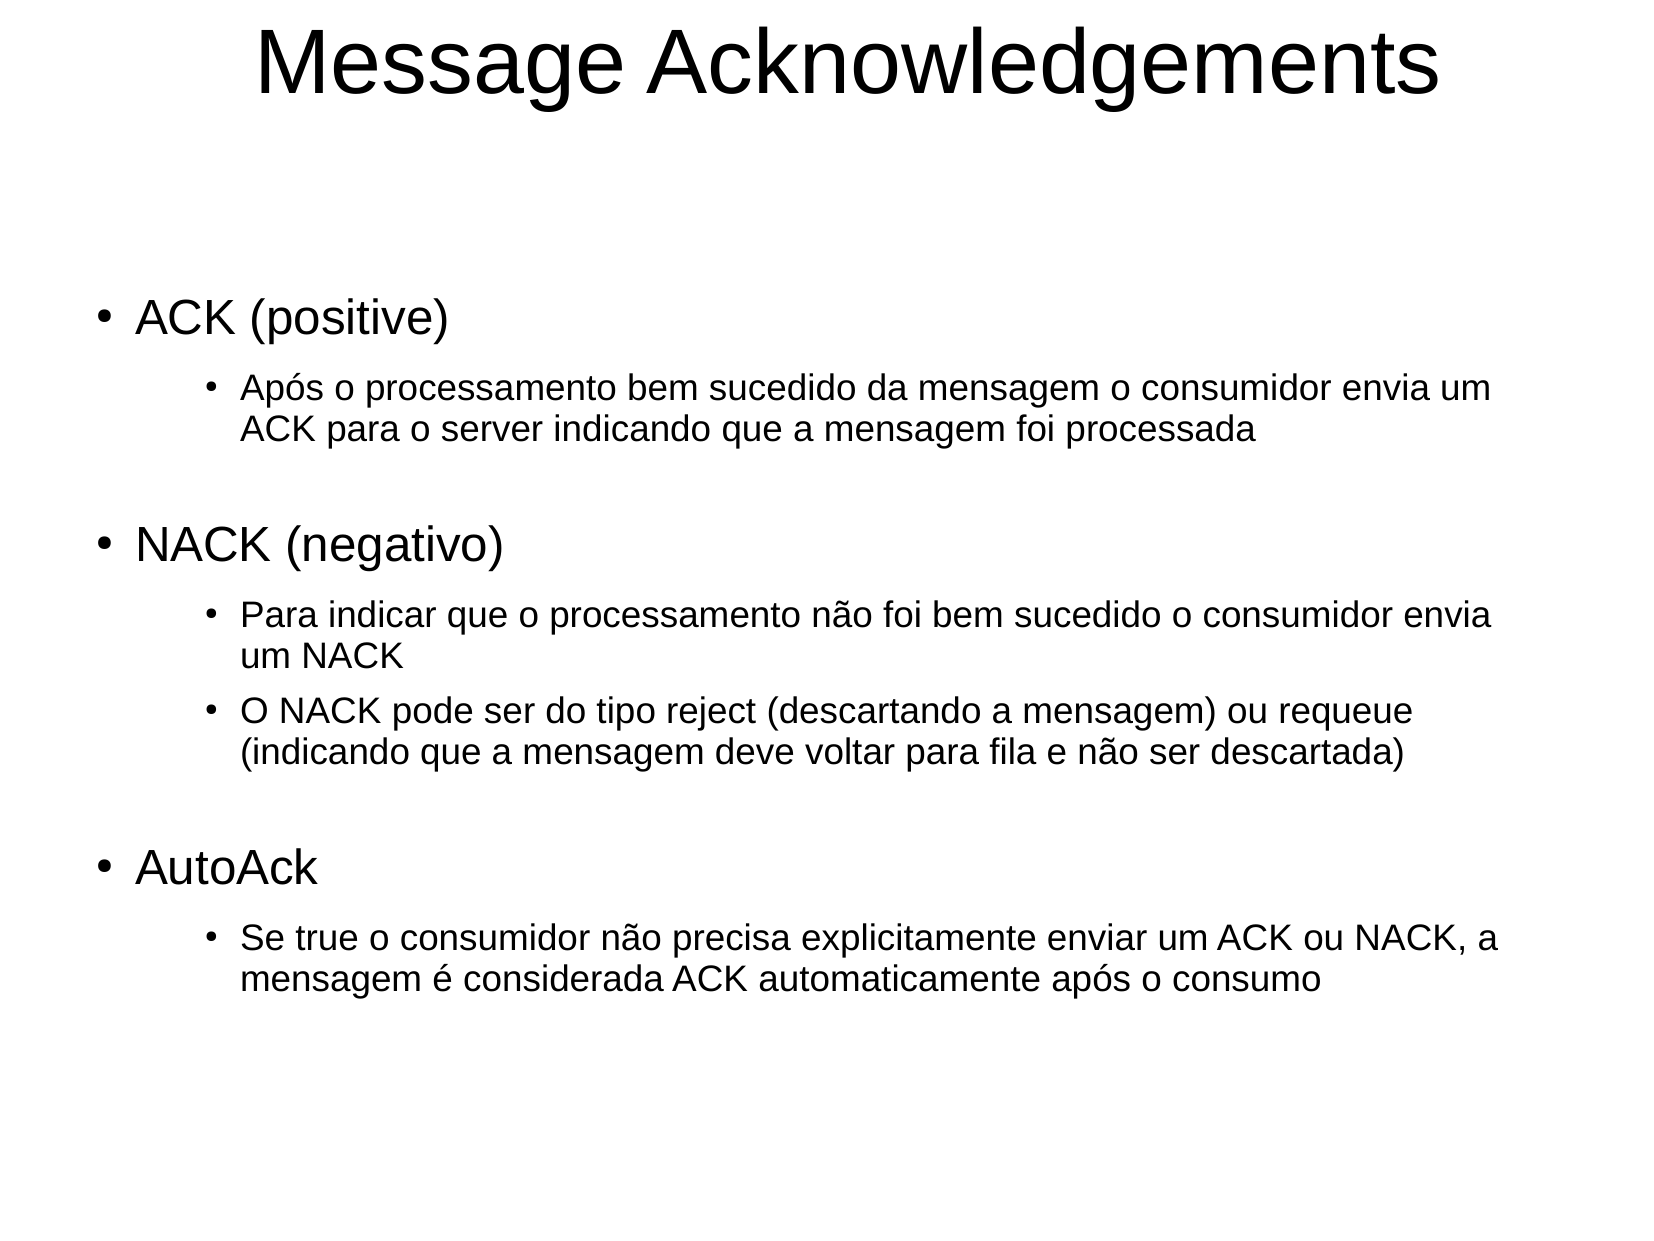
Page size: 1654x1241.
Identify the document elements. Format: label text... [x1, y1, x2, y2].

list ACK (positive) Após o processamento bem sucedido da mensagem o consumidor envia um ACK para o server indicando que a mensagem foi processada NACK (negativo) Para indicar que o processamento não foi bem sucedido o consumidor envia um NACK O NACK pode ser do tipo reject (descartando a mensagem) ou requeue (indicando que a mensagem deve voltar para fila e não ser descartada) AutoAck Se true o consumidor não precisa explicitamente enviar um ACK ou NACK, a mensagem é considerada ACK automaticamente após o consumo [82, 290, 1538, 1010]
title Message Acknowledgements [86, 0, 1576, 136]
